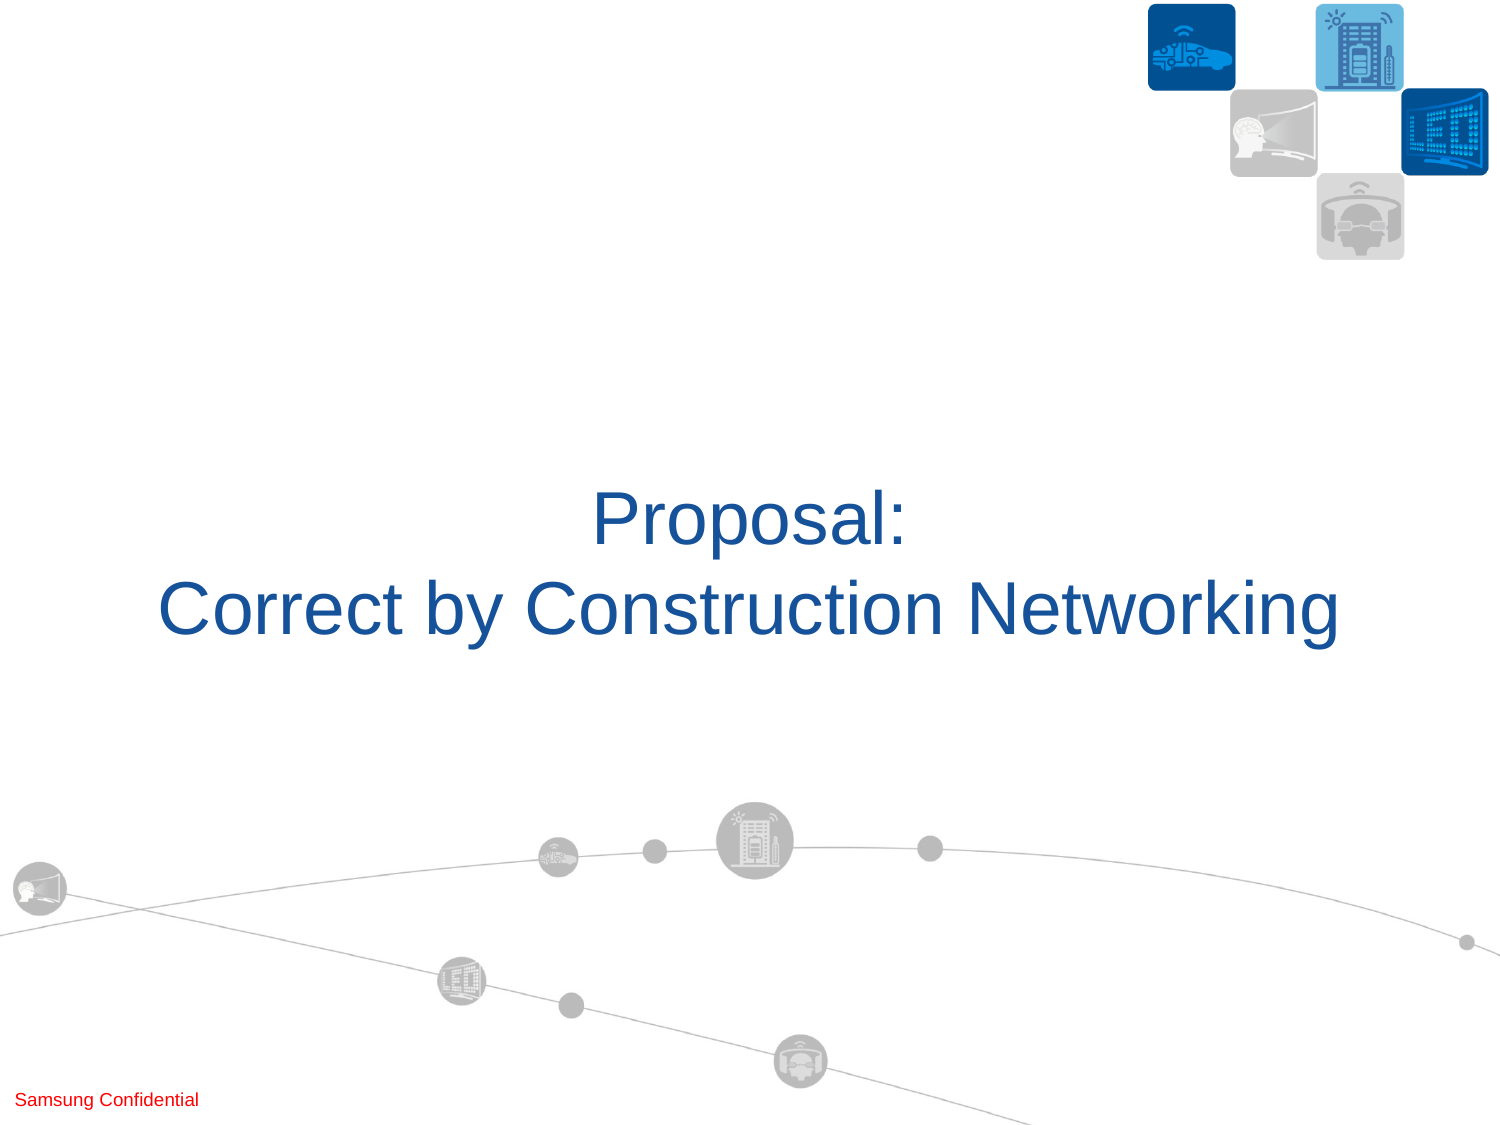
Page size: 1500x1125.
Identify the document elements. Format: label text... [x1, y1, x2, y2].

picture [0, 781, 1500, 1125]
picture [1145, 2, 1491, 262]
title Proposal: Correct by Construction Networking [75, 462, 1425, 650]
